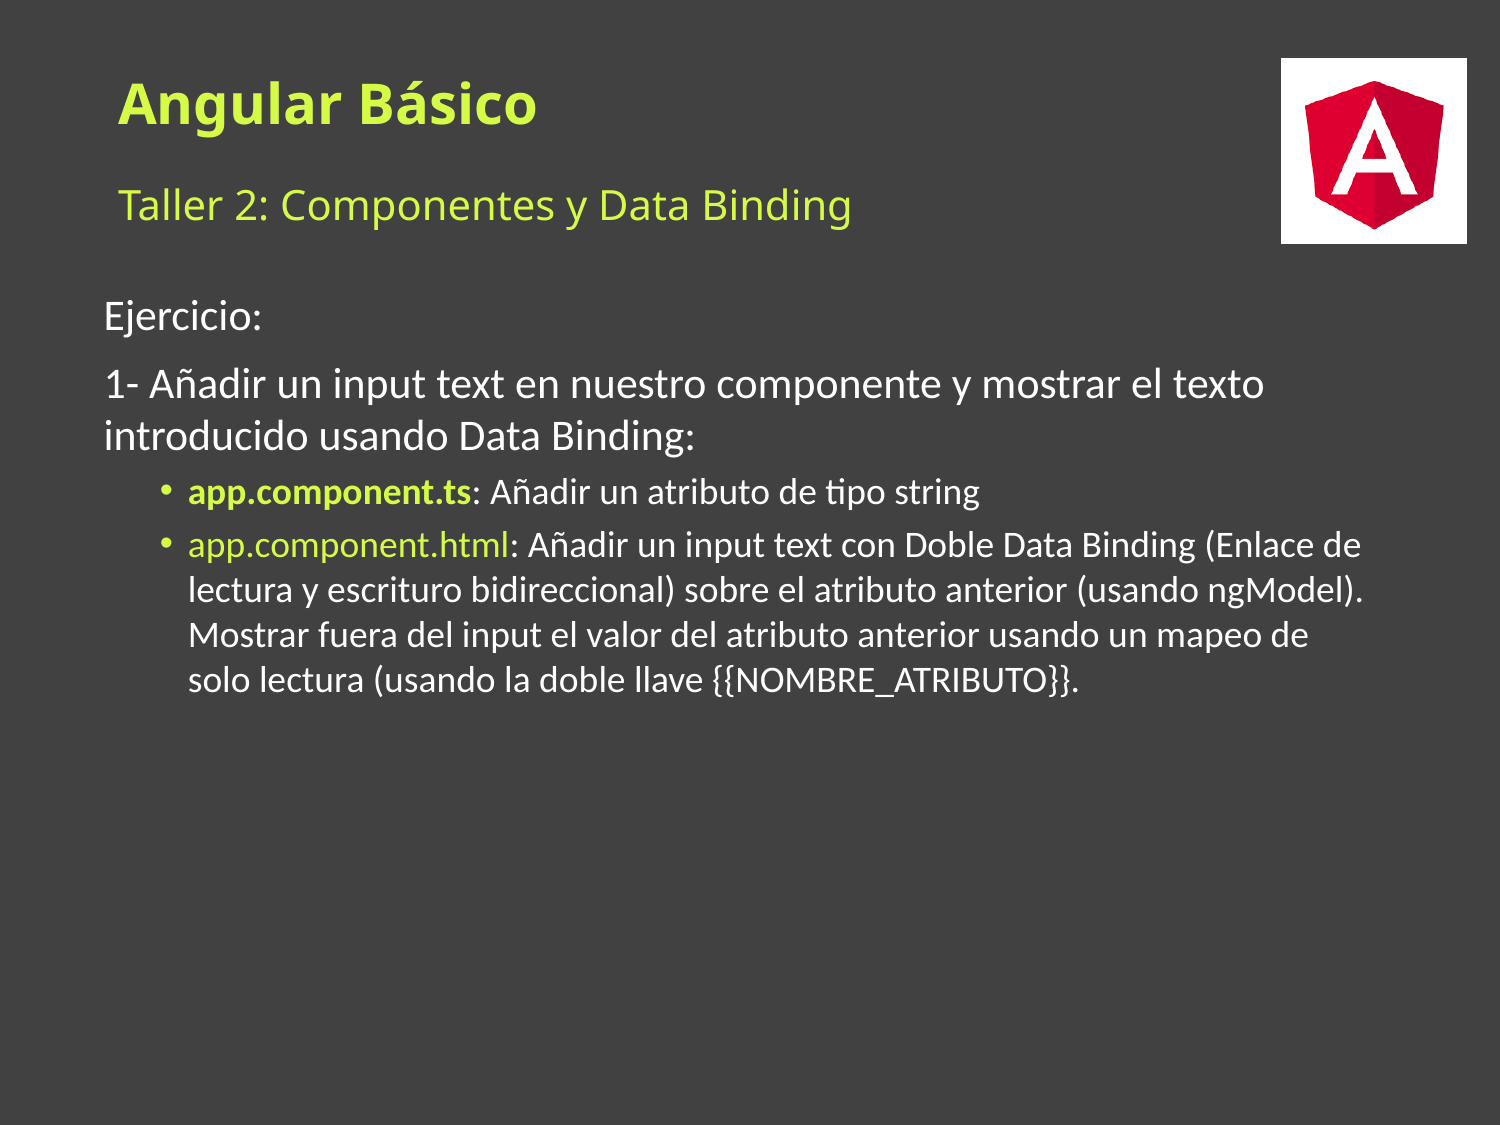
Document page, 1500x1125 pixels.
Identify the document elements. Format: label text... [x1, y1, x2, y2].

picture [1281, 58, 1467, 244]
list Taller 2: Componentes y Data Binding [103, 163, 1282, 244]
list Ejercicio: 1- Añadir un input text en nuestro componente y mostrar el texto introducido usando Data Binding: app.component.ts: Añadir un atributo de tipo string app.component.html: Añadir un input text con Doble Data Binding (Enlace de lectura y escrituro bidireccional) sobre el atributo anterior (usando ngModel). Mostrar fuera del input el valor del atributo anterior usando un mapeo de solo lectura (usando la doble llave {{NOMBRE_ATRIBUTO}}. [88, 278, 1383, 993]
title Angular Básico [103, 59, 1282, 144]
